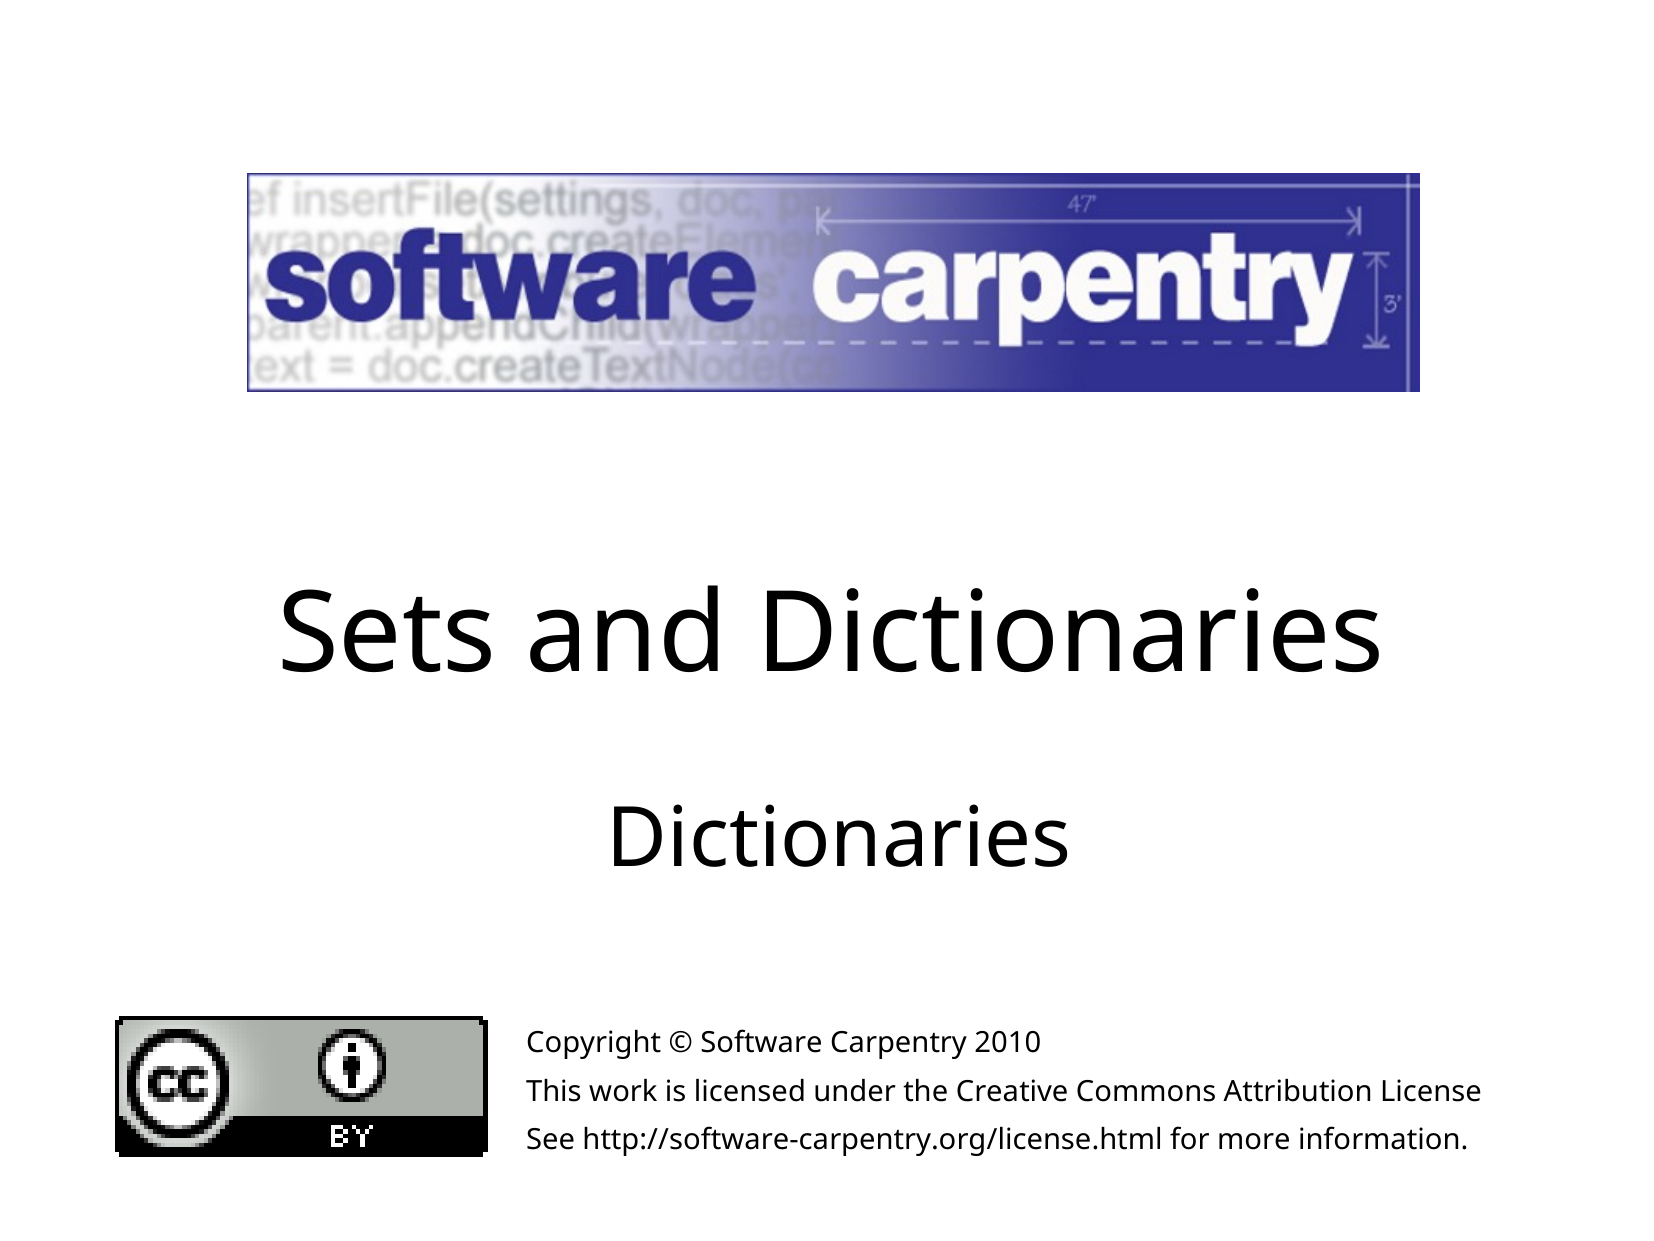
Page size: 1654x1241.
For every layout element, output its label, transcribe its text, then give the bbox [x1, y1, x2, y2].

picture [247, 173, 1420, 392]
picture [115, 1016, 488, 1158]
text_box Sets and Dictionaries [245, 549, 1418, 697]
text_box Dictionaries [188, 773, 1490, 883]
text_box Copyright © Software Carpentry 2010 This work is licensed under the Creative Commons Attribution License See http://software-carpentry.org/license.html for more information. [511, 1014, 1574, 1164]
